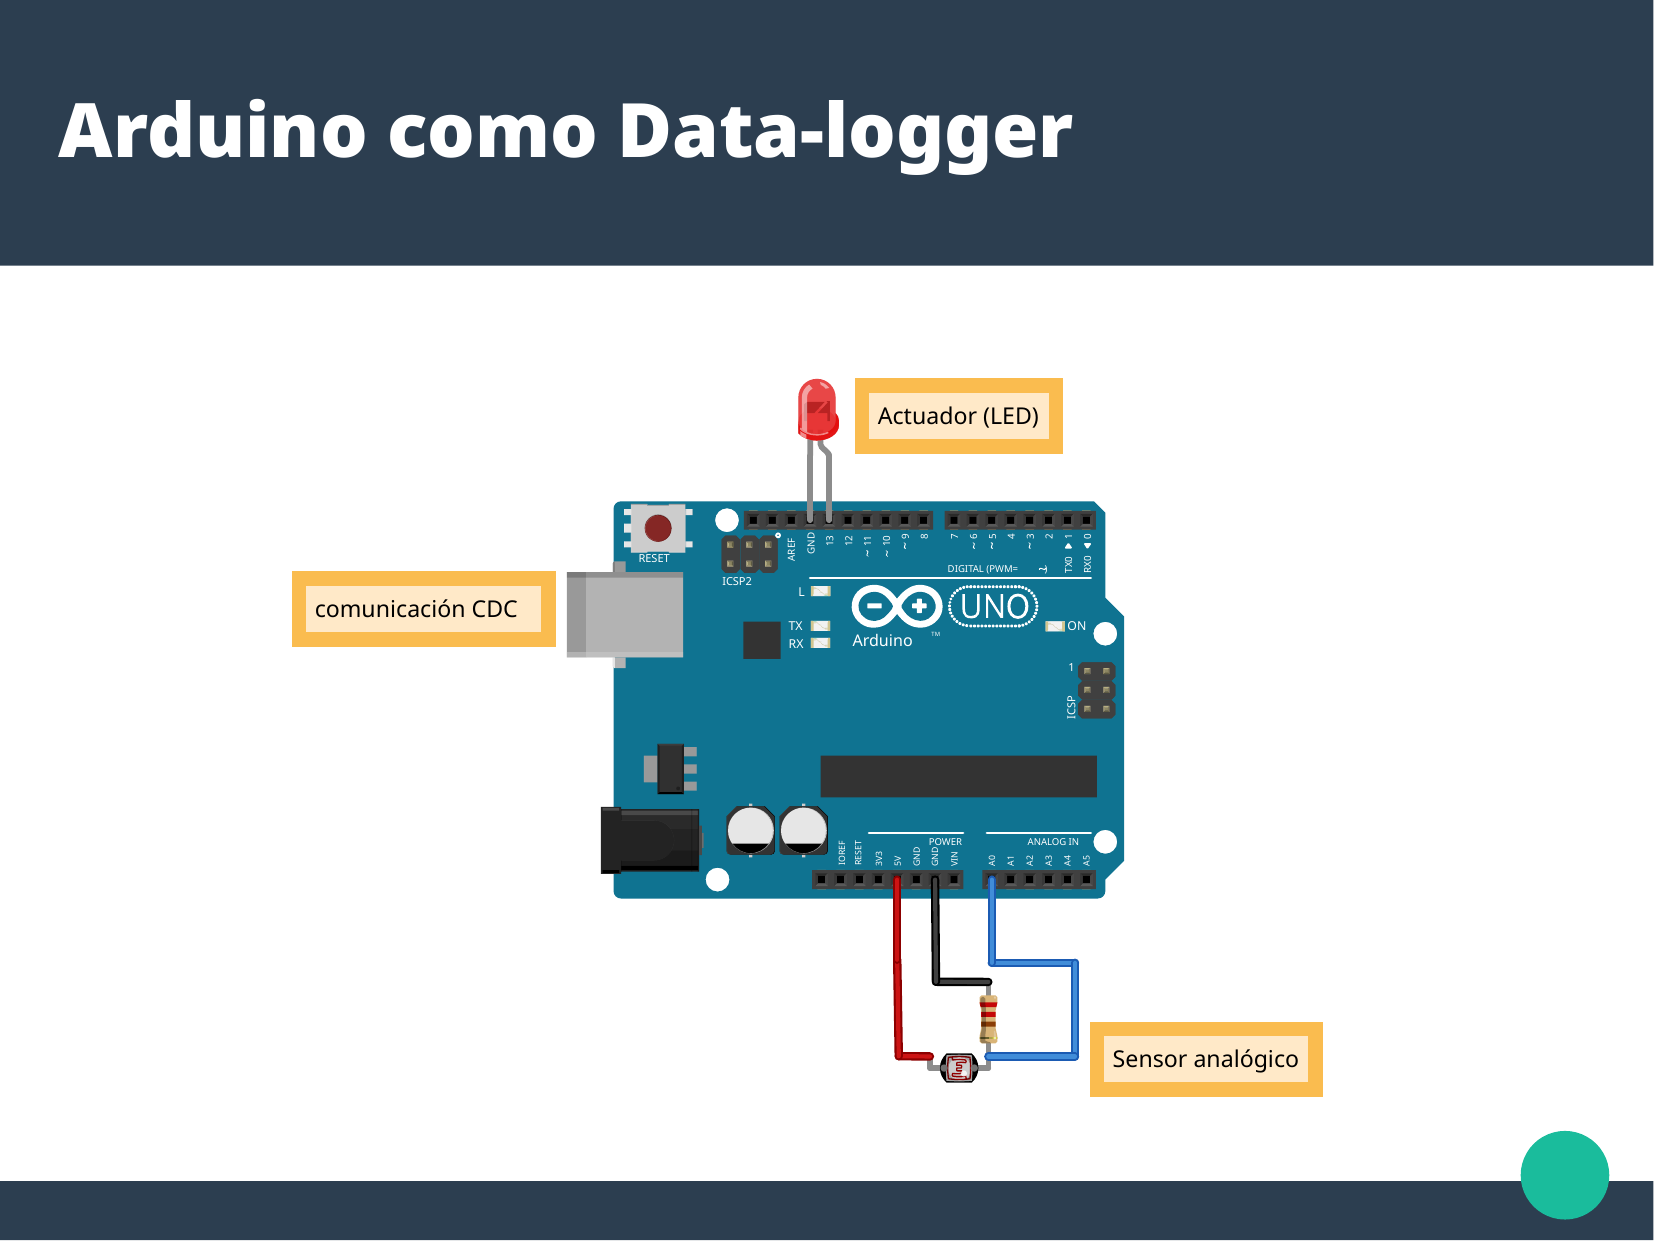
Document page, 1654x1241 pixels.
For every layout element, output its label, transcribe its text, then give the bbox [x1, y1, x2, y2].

title Arduino como Data-logger [59, 49, 1595, 207]
picture [291, 377, 1323, 1098]
